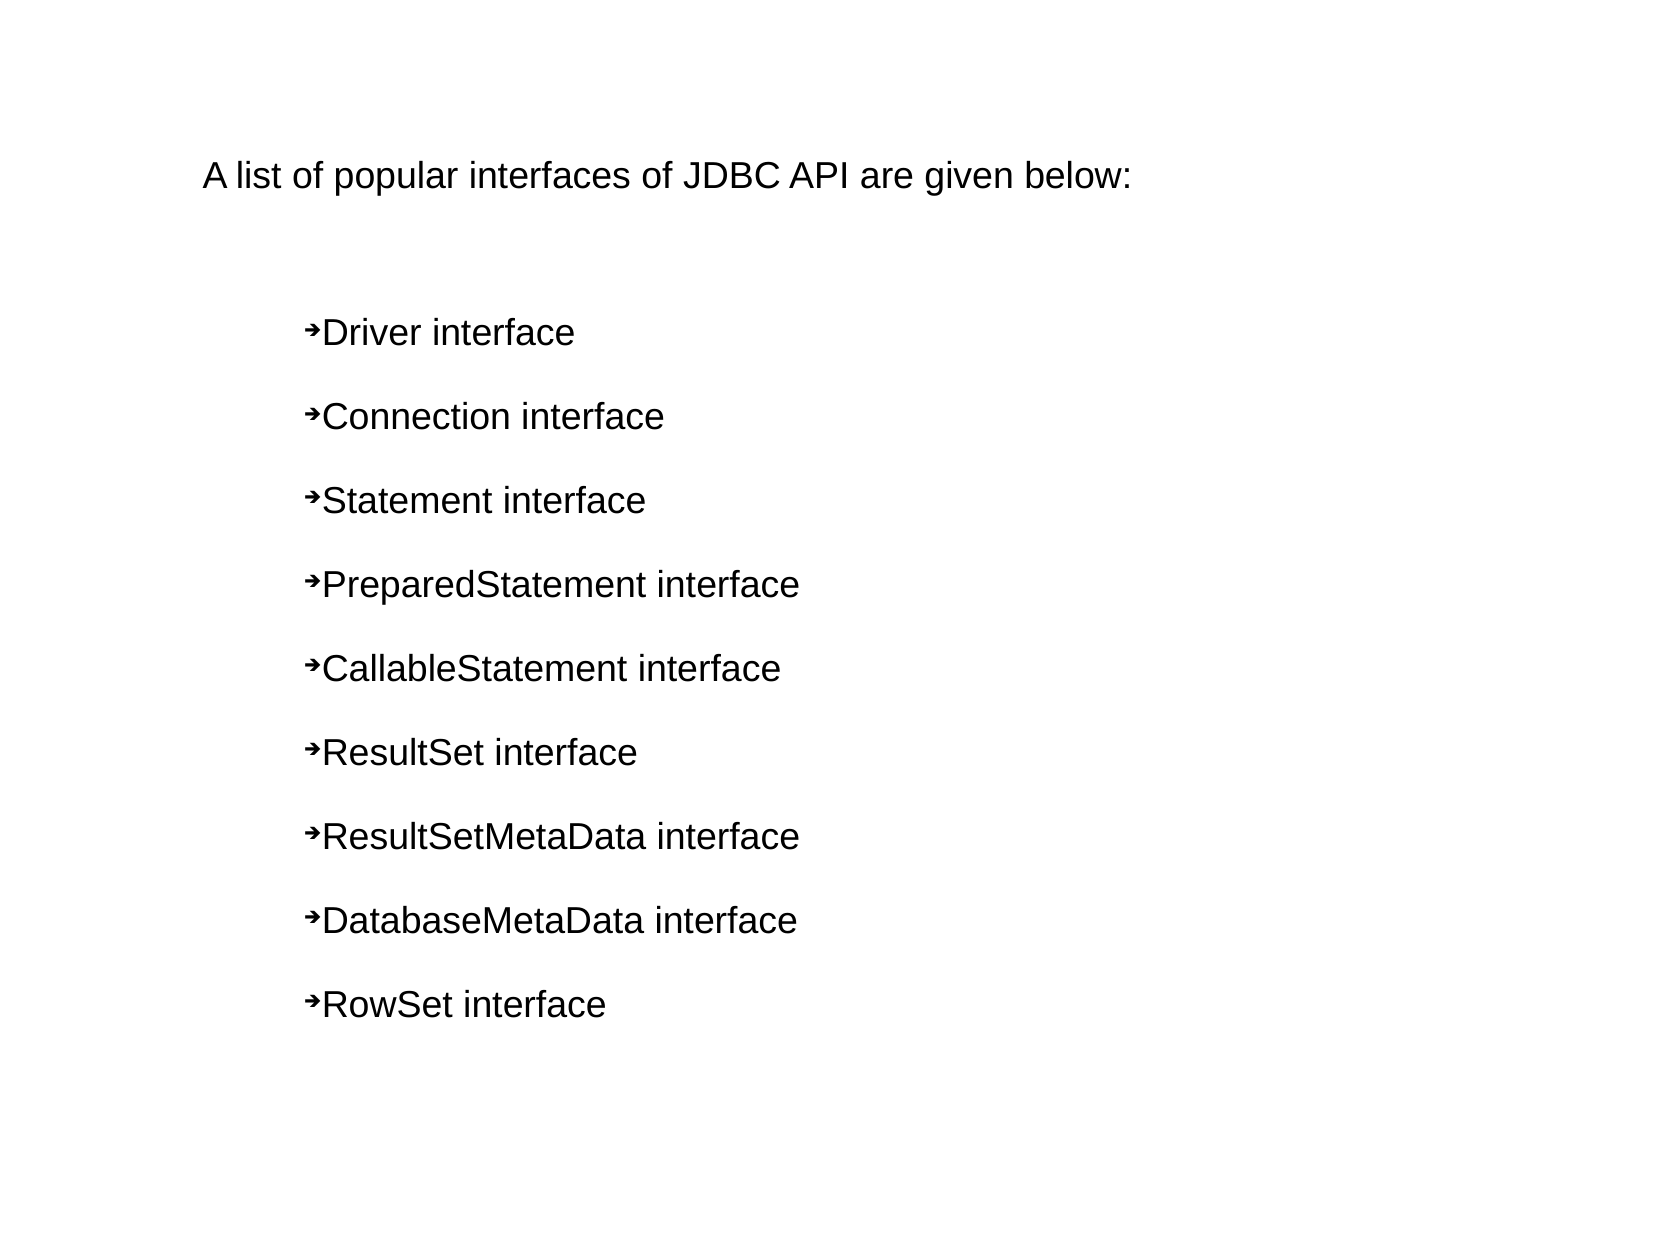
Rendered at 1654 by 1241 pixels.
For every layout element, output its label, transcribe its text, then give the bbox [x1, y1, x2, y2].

text_box A list of popular interfaces of JDBC API are given below: [177, 147, 1418, 205]
text_box Driver interface Connection interface Statement interface PreparedStatement interface CallableStatement interface ResultSet interface ResultSetMetaData interface DatabaseMetaData interface RowSet interface [289, 303, 1211, 1034]
